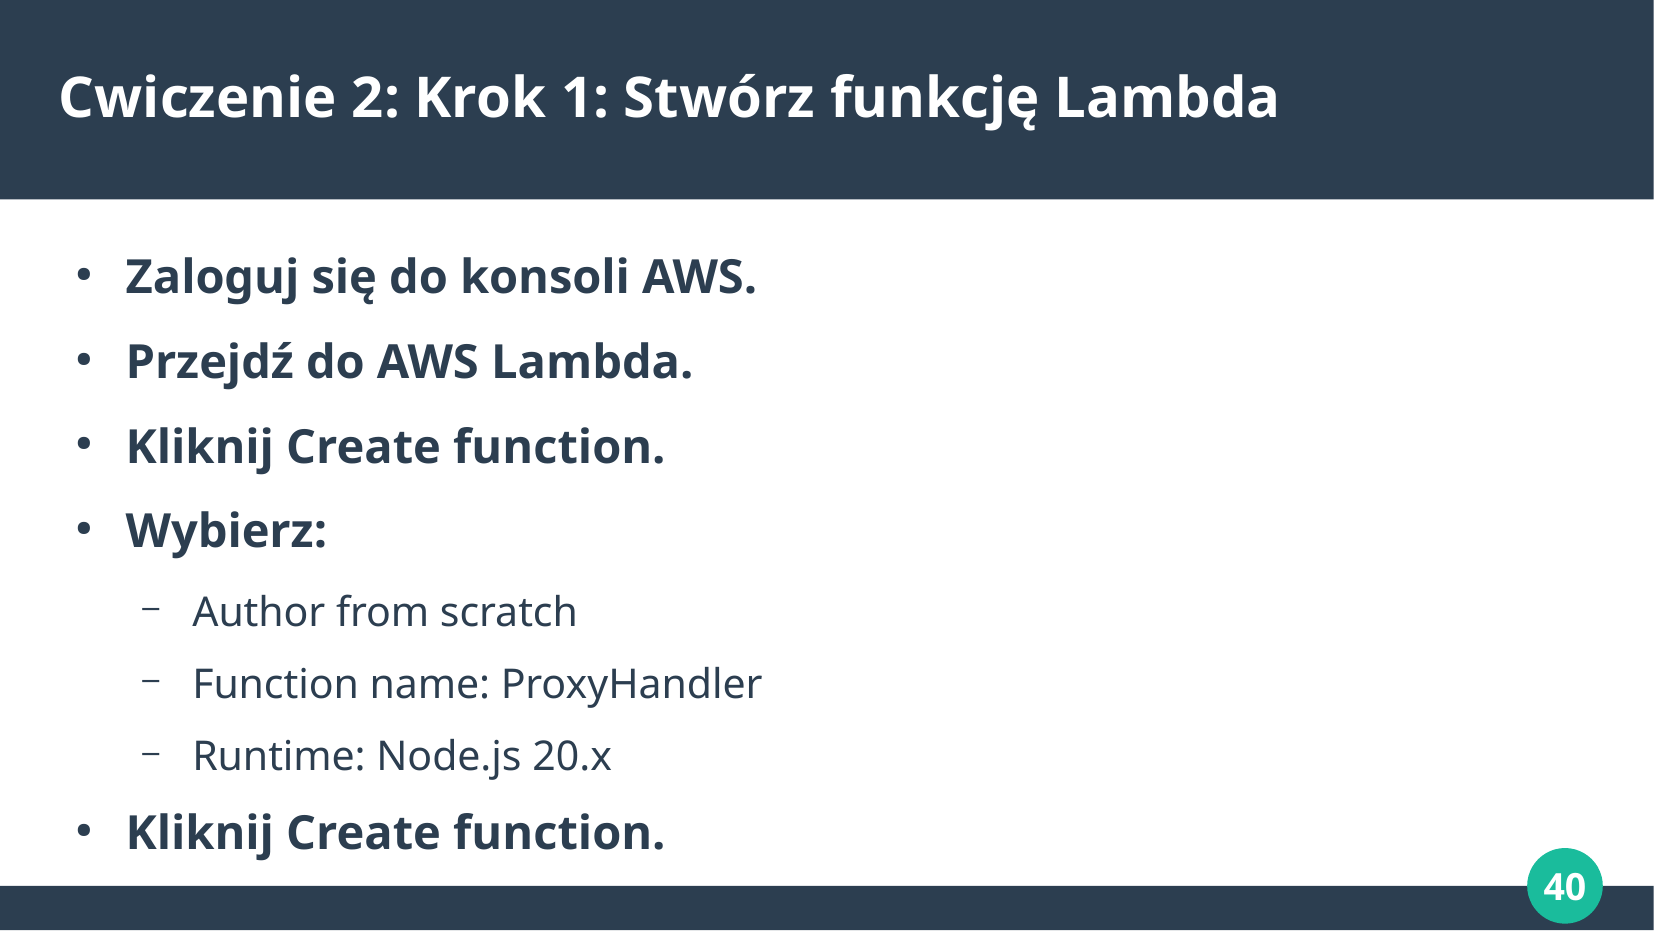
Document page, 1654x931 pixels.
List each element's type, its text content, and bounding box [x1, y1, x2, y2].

title Cwiczenie 2: Krok 1: Stwórz funkcję Lambda [59, 37, 1595, 156]
list Zaloguj się do konsoli AWS. Przejdź do AWS Lambda. Kliknij Create function. Wybierz: Author from scratch Function name: ProxyHandler Runtime: Node.js 20.x Kliknij Create function. [59, 243, 1538, 864]
